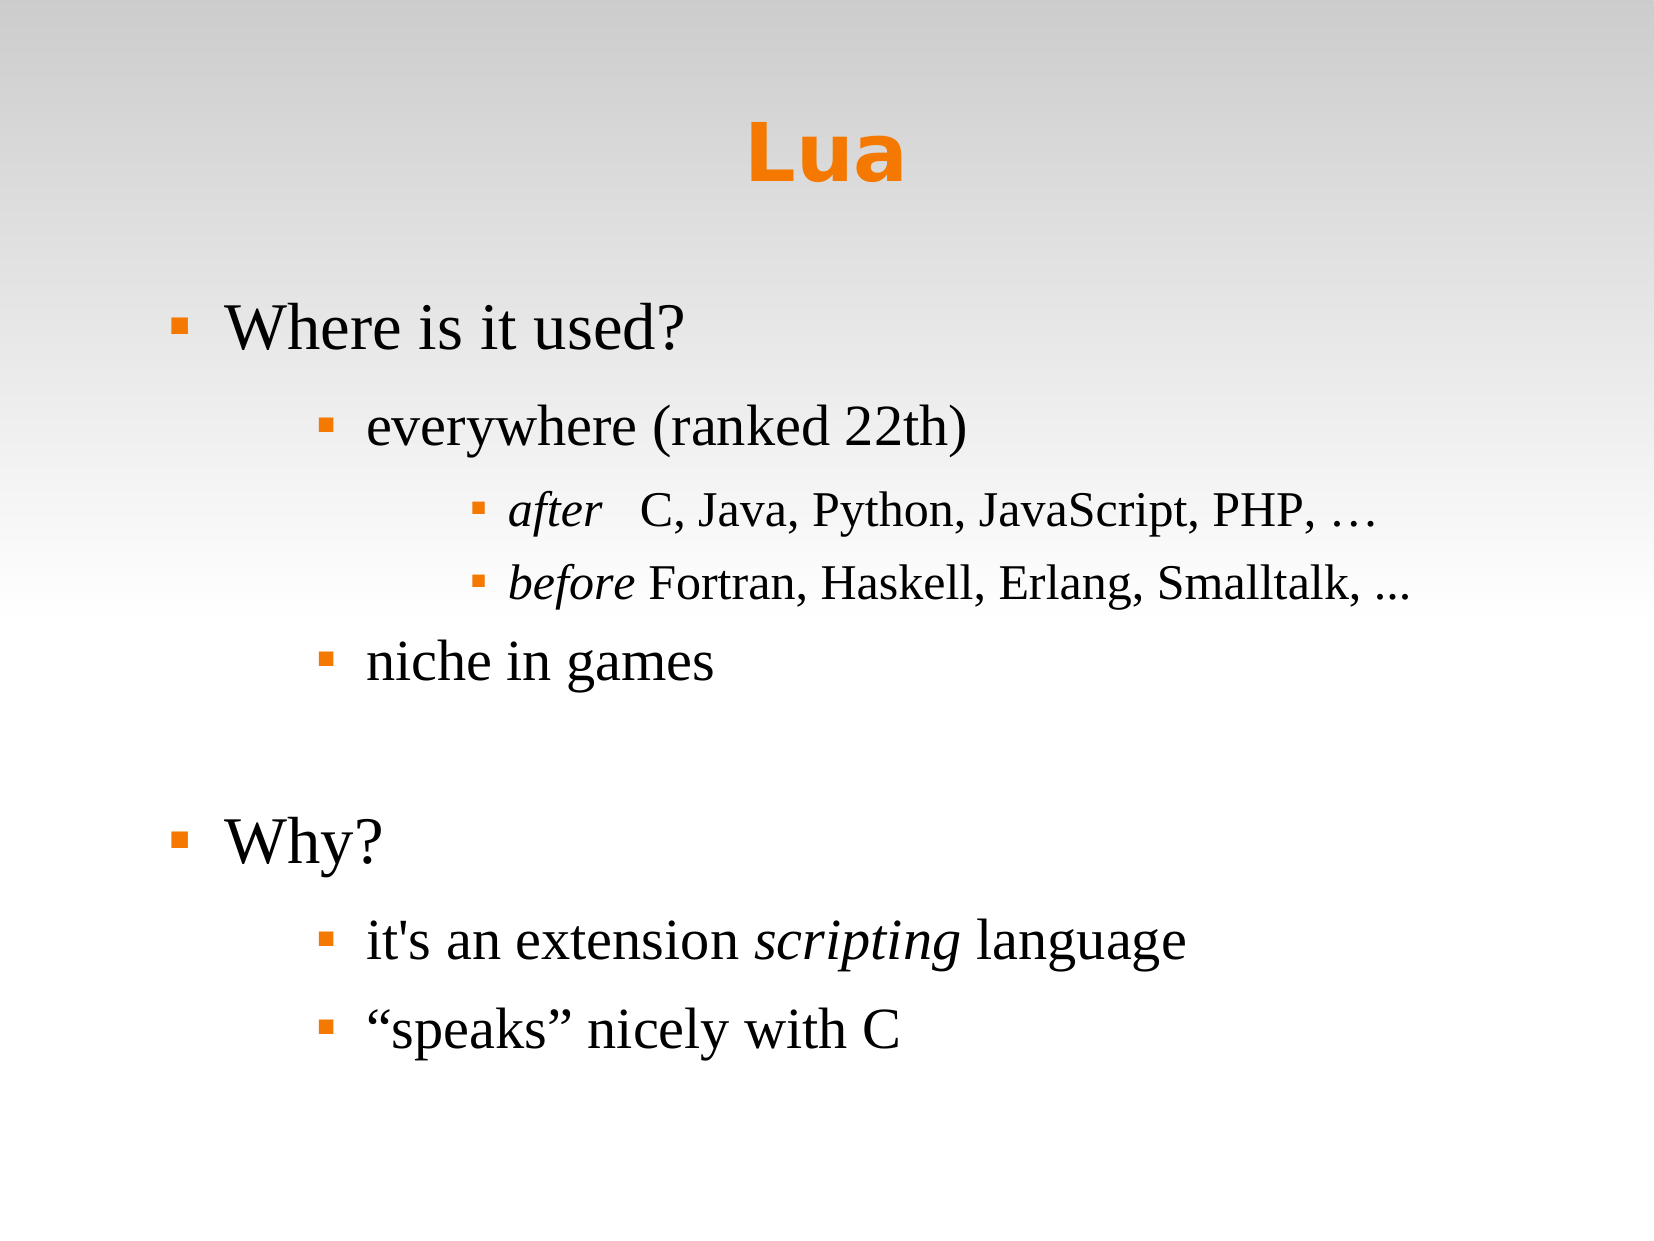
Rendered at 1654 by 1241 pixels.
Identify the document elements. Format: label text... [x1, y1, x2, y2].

list Where is it used? everywhere (ranked 22th) after C, Java, Python, JavaScript, PHP, … before Fortran, Haskell, Erlang, Smalltalk, ... niche in games Why? it's an extension scripting language “speaks” nicely with C [82, 290, 1571, 1115]
title Lua [82, 49, 1571, 257]
